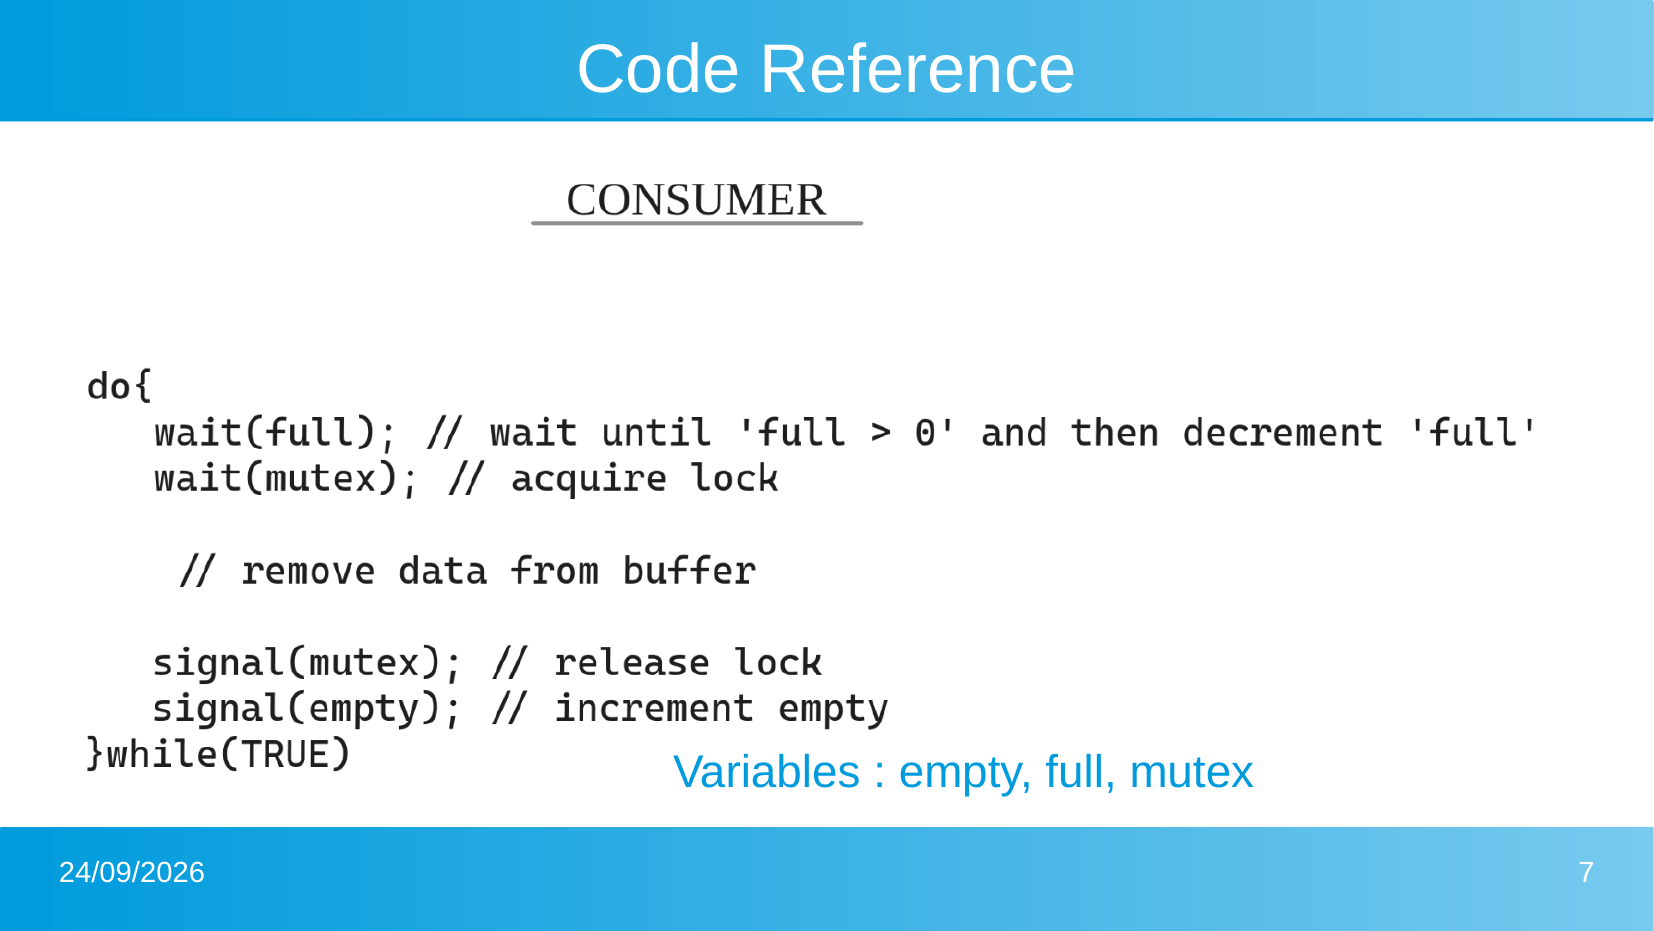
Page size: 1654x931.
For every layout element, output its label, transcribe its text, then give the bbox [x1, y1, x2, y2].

title Code Reference [59, 29, 1595, 108]
picture [59, 147, 1565, 798]
text_box Variables : empty, full, mutex [658, 738, 1270, 805]
